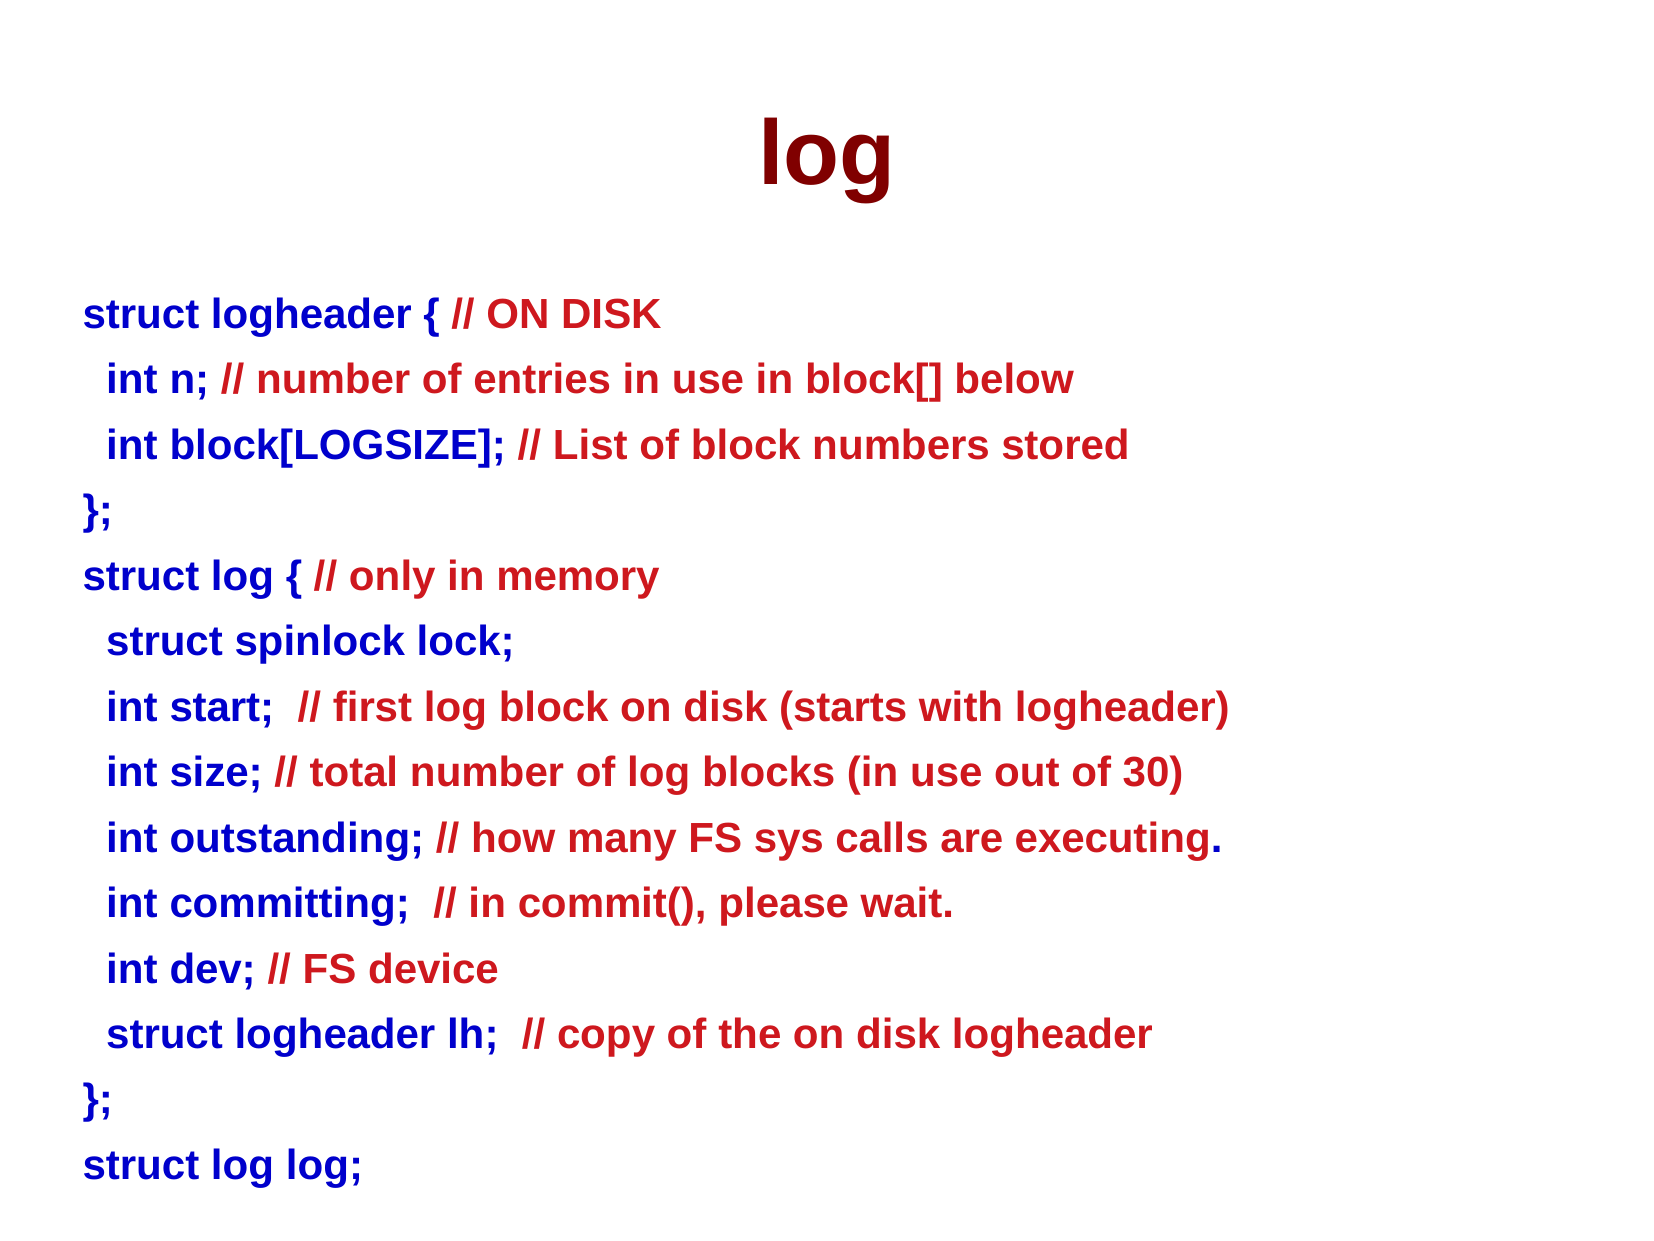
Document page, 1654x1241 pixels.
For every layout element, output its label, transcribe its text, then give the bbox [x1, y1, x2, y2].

title log [82, 49, 1571, 257]
list struct logheader { // ON DISK int n; // number of entries in use in block[] below int block[LOGSIZE]; // List of block numbers stored }; struct log { // only in memory struct spinlock lock; int start; // first log block on disk (starts with logheader) int size; // total number of log blocks (in use out of 30) int outstanding; // how many FS sys calls are executing. int committing; // in commit(), please wait. int dev; // FS device struct logheader lh; // copy of the on disk logheader }; struct log log; [82, 290, 1571, 1193]
